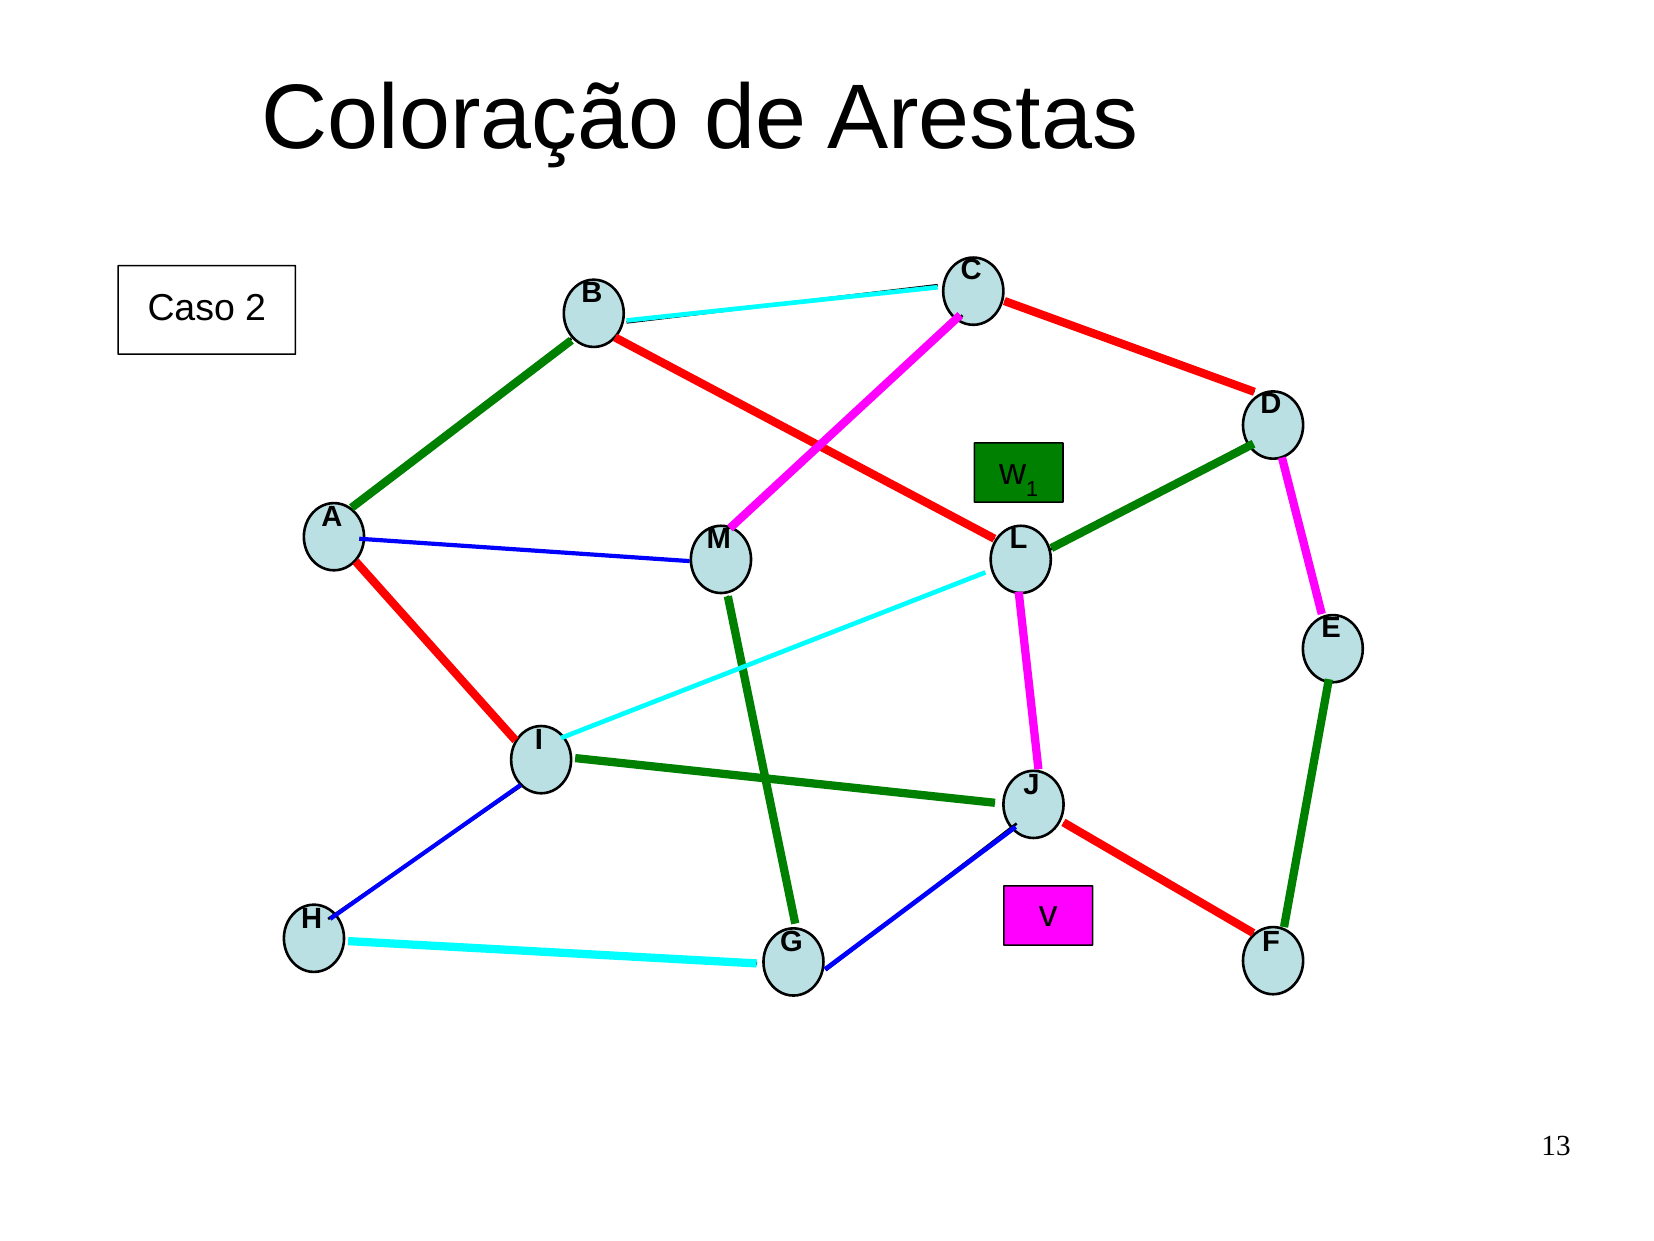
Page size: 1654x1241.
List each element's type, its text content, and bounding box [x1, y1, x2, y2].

text_box [1243, 428, 1303, 459]
text_box [990, 563, 1051, 593]
text_box [511, 764, 571, 794]
text_box [284, 943, 344, 972]
title Coloração de Arestas [261, 53, 1433, 178]
text_box L [982, 516, 1055, 563]
text_box G [755, 918, 828, 965]
text_box M [682, 516, 756, 563]
text_box [943, 294, 1004, 325]
text_box v [1003, 885, 1093, 946]
text_box w1 [974, 442, 1063, 503]
text_box Caso 2 [118, 265, 296, 355]
text_box [1303, 652, 1363, 683]
text_box A [295, 493, 369, 540]
text_box [1003, 809, 1064, 838]
text_box D [1234, 381, 1308, 428]
text_box I [502, 717, 576, 764]
text_box [564, 317, 624, 347]
text_box [691, 563, 751, 594]
text_box F [1234, 918, 1308, 965]
text_box H [275, 896, 348, 943]
text_box [1243, 965, 1303, 995]
text_box [304, 540, 364, 571]
text_box [763, 965, 824, 996]
text_box B [555, 270, 628, 317]
text_box E [1294, 605, 1368, 652]
text_box C [934, 247, 1008, 294]
text_box J [995, 762, 1068, 809]
